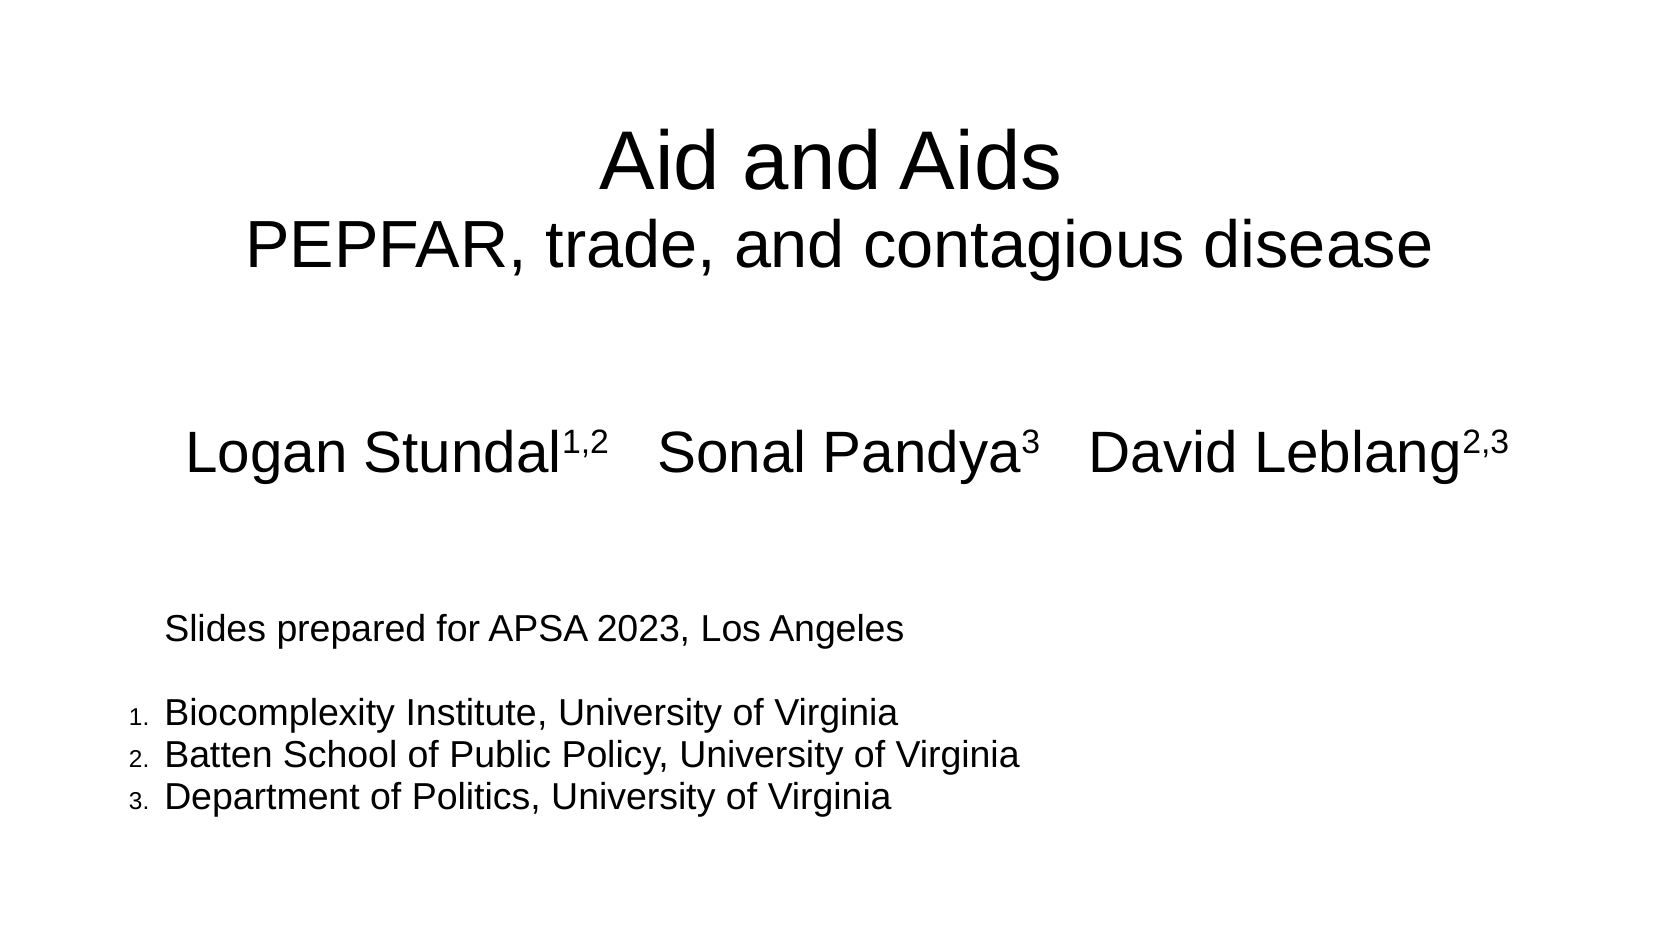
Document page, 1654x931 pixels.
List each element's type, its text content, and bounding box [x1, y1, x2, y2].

text_box Logan Stundal1,2 Sonal Pandya3 David Leblang2,3 [170, 412, 1538, 563]
text_box Slides prepared for APSA 2023, Los Angeles Biocomplexity Institute, University of Virginia Batten School of Public Policy, University of Virginia Department of Politics, University of Virginia [114, 600, 1540, 826]
title Aid and Aids PEPFAR, trade, and contagious disease [86, 58, 1576, 338]
